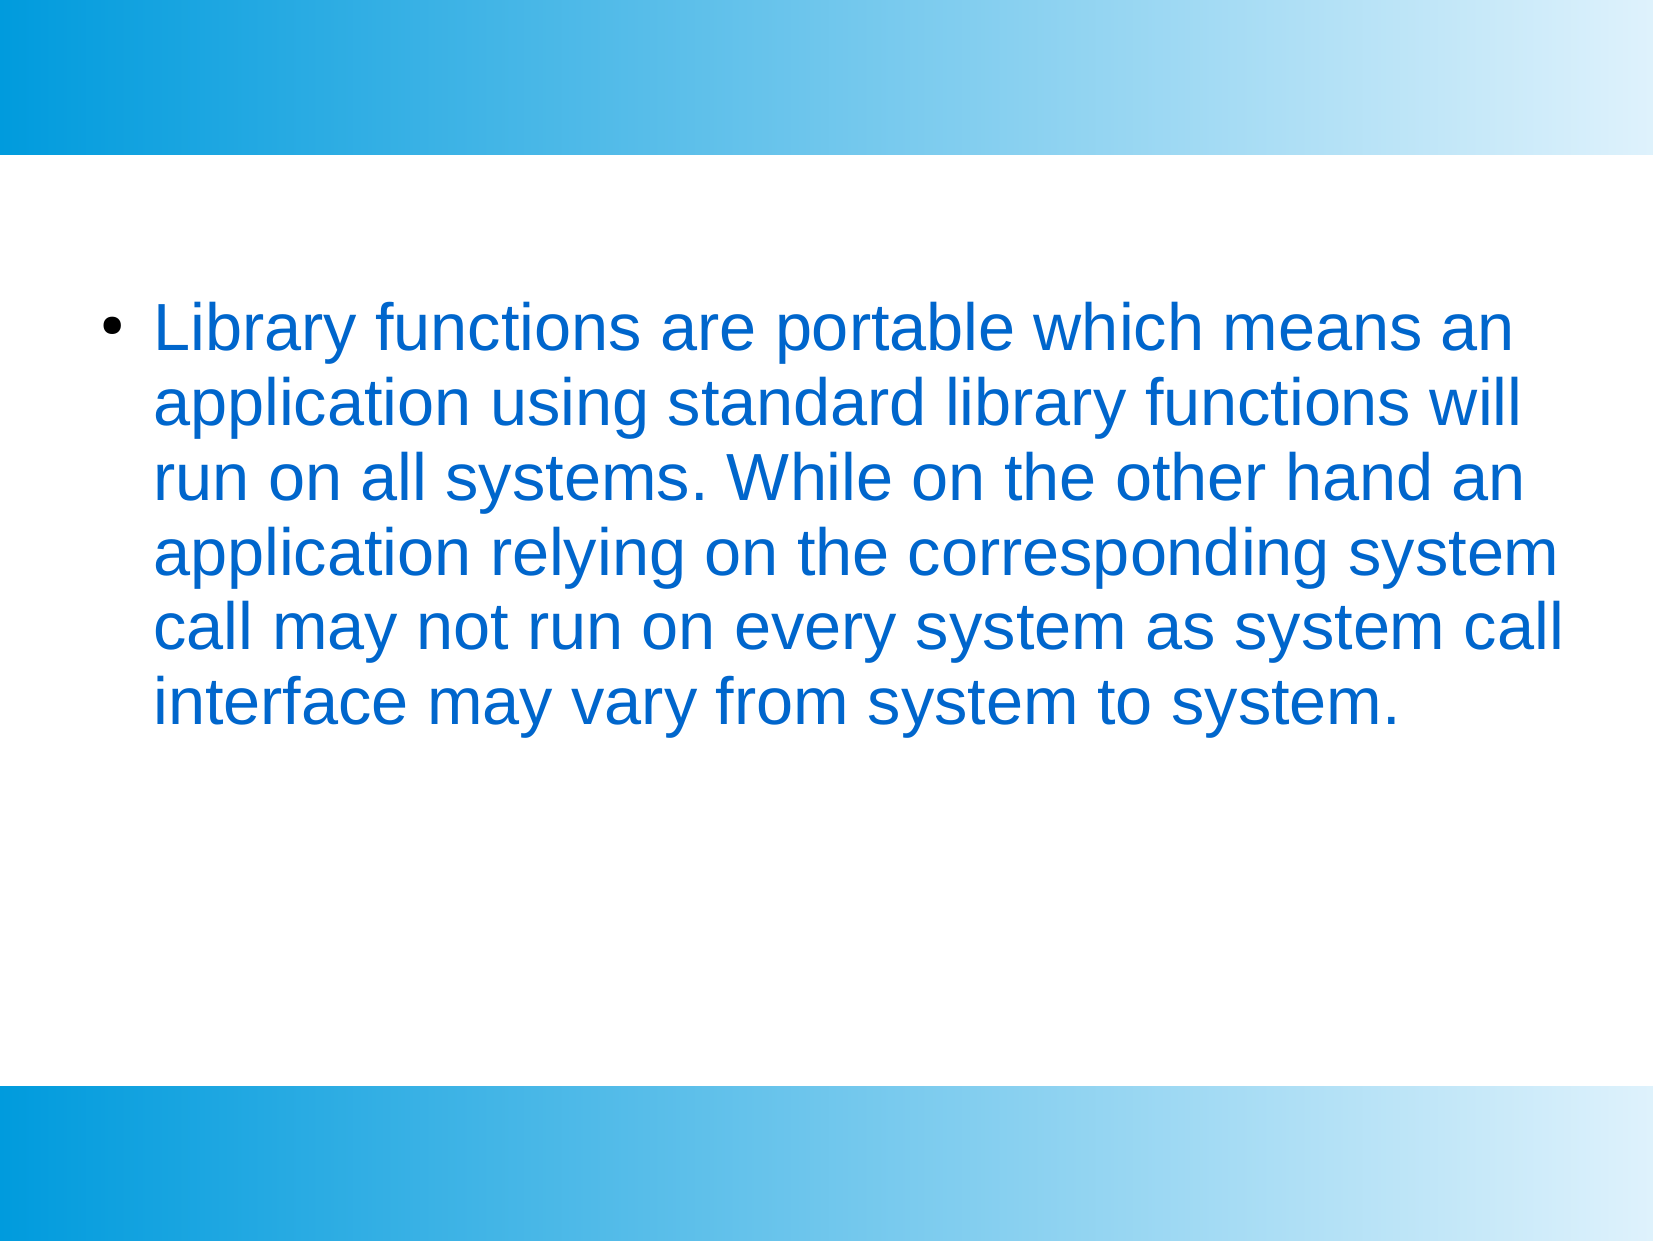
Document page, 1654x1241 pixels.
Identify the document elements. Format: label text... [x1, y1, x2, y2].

list Library functions are portable which means an application using standard library functions will run on all systems. While on the other hand an application relying on the corresponding system call may not run on every system as system call interface may vary from system to system. [82, 290, 1571, 1010]
